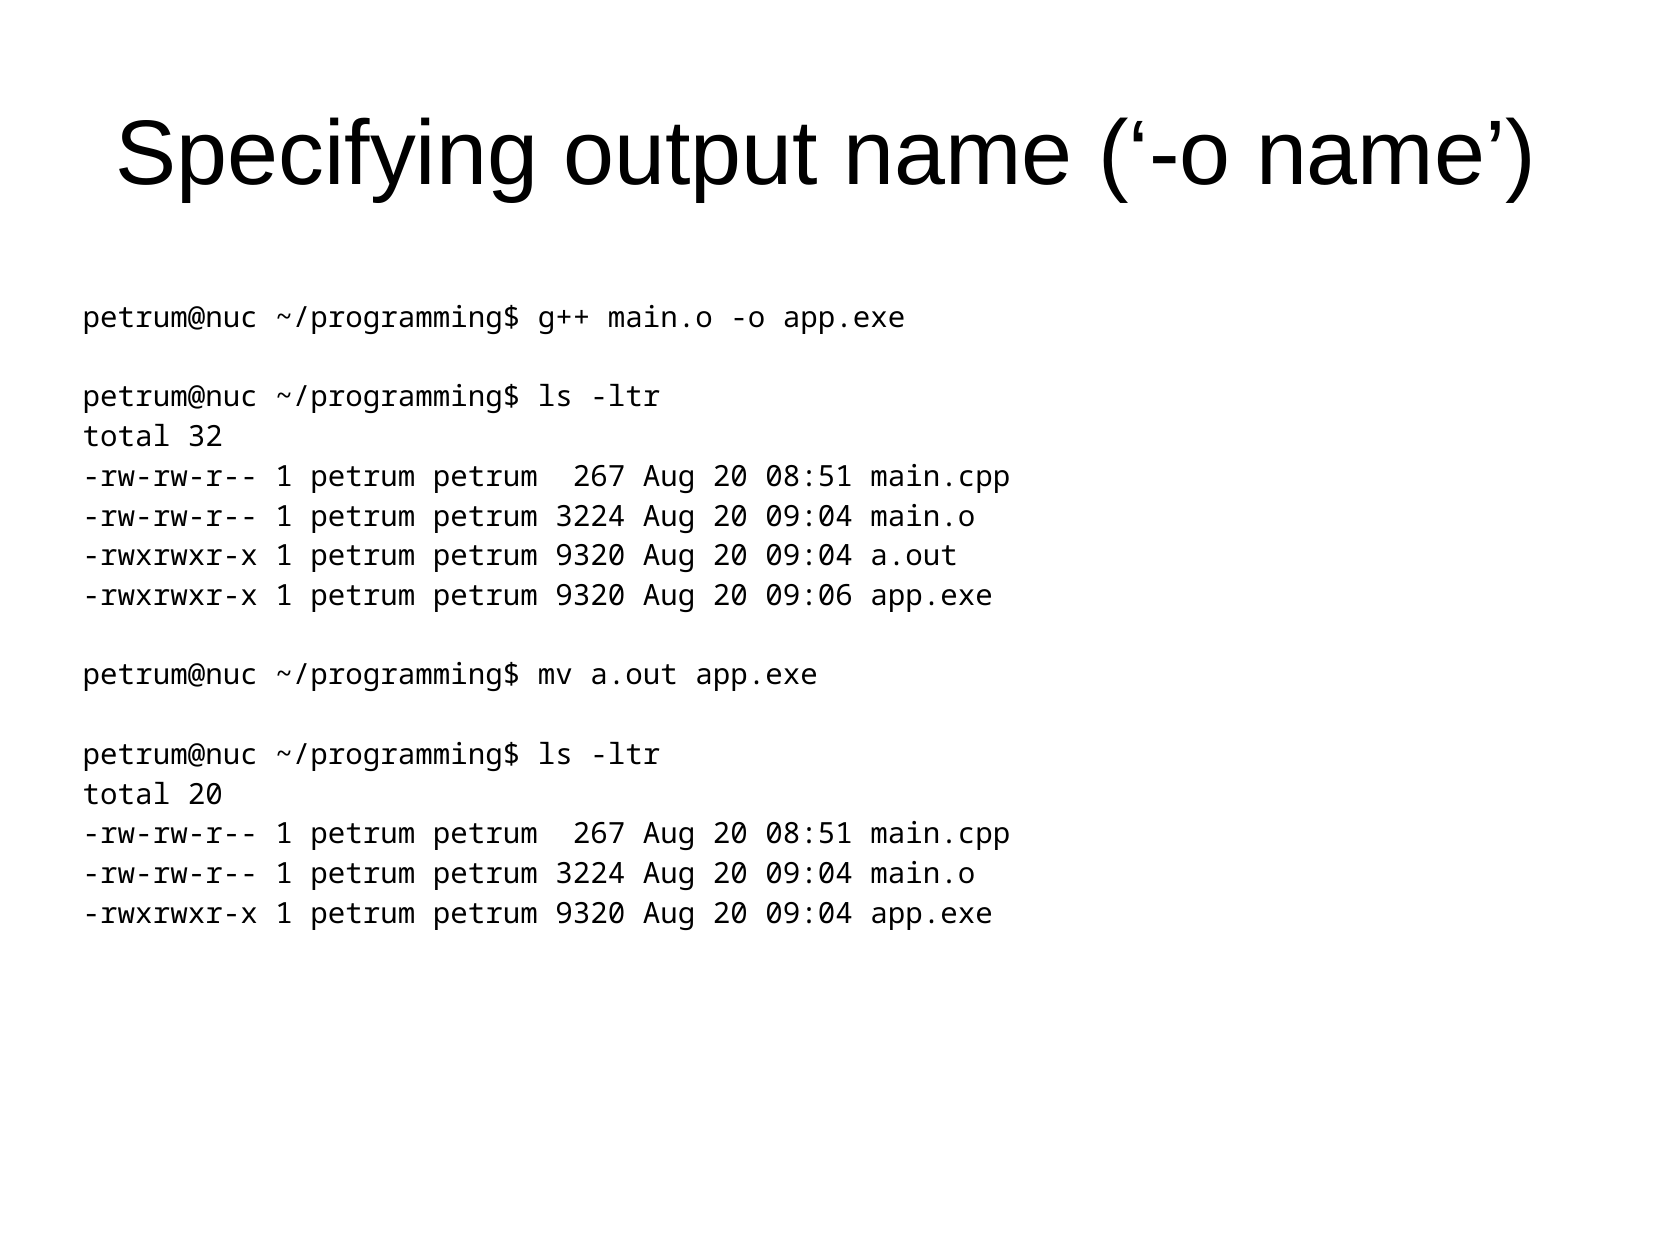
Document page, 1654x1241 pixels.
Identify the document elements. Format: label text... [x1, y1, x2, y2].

title Specifying output name (‘-o name’) [82, 49, 1571, 257]
list petrum@nuc ~/programming$ g++ main.o -o app.exe petrum@nuc ~/programming$ ls -ltr total 32 -rw-rw-r-- 1 petrum petrum 267 Aug 20 08:51 main.cpp -rw-rw-r-- 1 petrum petrum 3224 Aug 20 09:04 main.o -rwxrwxr-x 1 petrum petrum 9320 Aug 20 09:04 a.out -rwxrwxr-x 1 petrum petrum 9320 Aug 20 09:06 app.exe petrum@nuc ~/programming$ mv a.out app.exe petrum@nuc ~/programming$ ls -ltr total 20 -rw-rw-r-- 1 petrum petrum 267 Aug 20 08:51 main.cpp -rw-rw-r-- 1 petrum petrum 3224 Aug 20 09:04 main.o -rwxrwxr-x 1 petrum petrum 9320 Aug 20 09:04 app.exe [82, 296, 1571, 1016]
